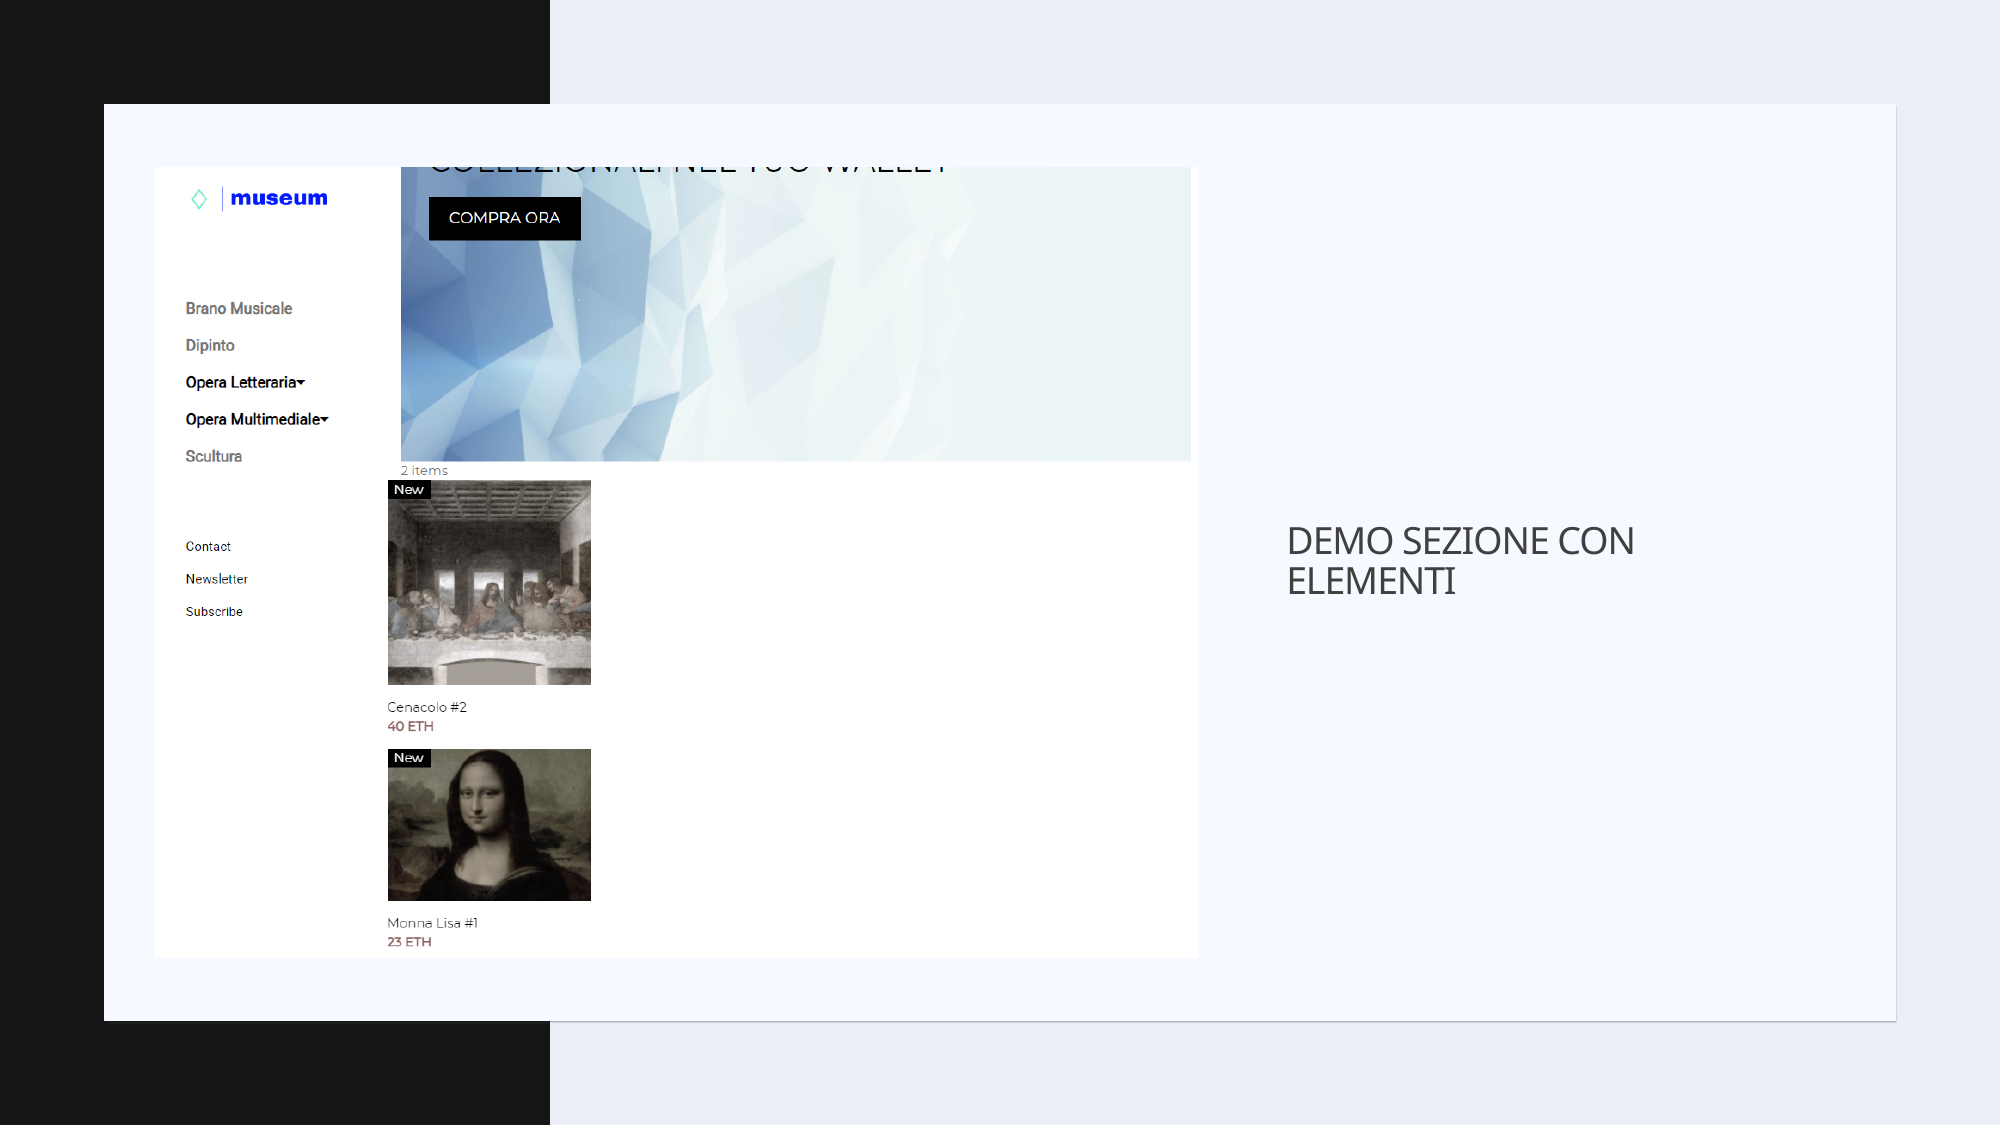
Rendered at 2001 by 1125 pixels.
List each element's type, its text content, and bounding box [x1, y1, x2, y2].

title Demo sezione con elementi [1271, 514, 1826, 611]
picture [155, 167, 1198, 958]
